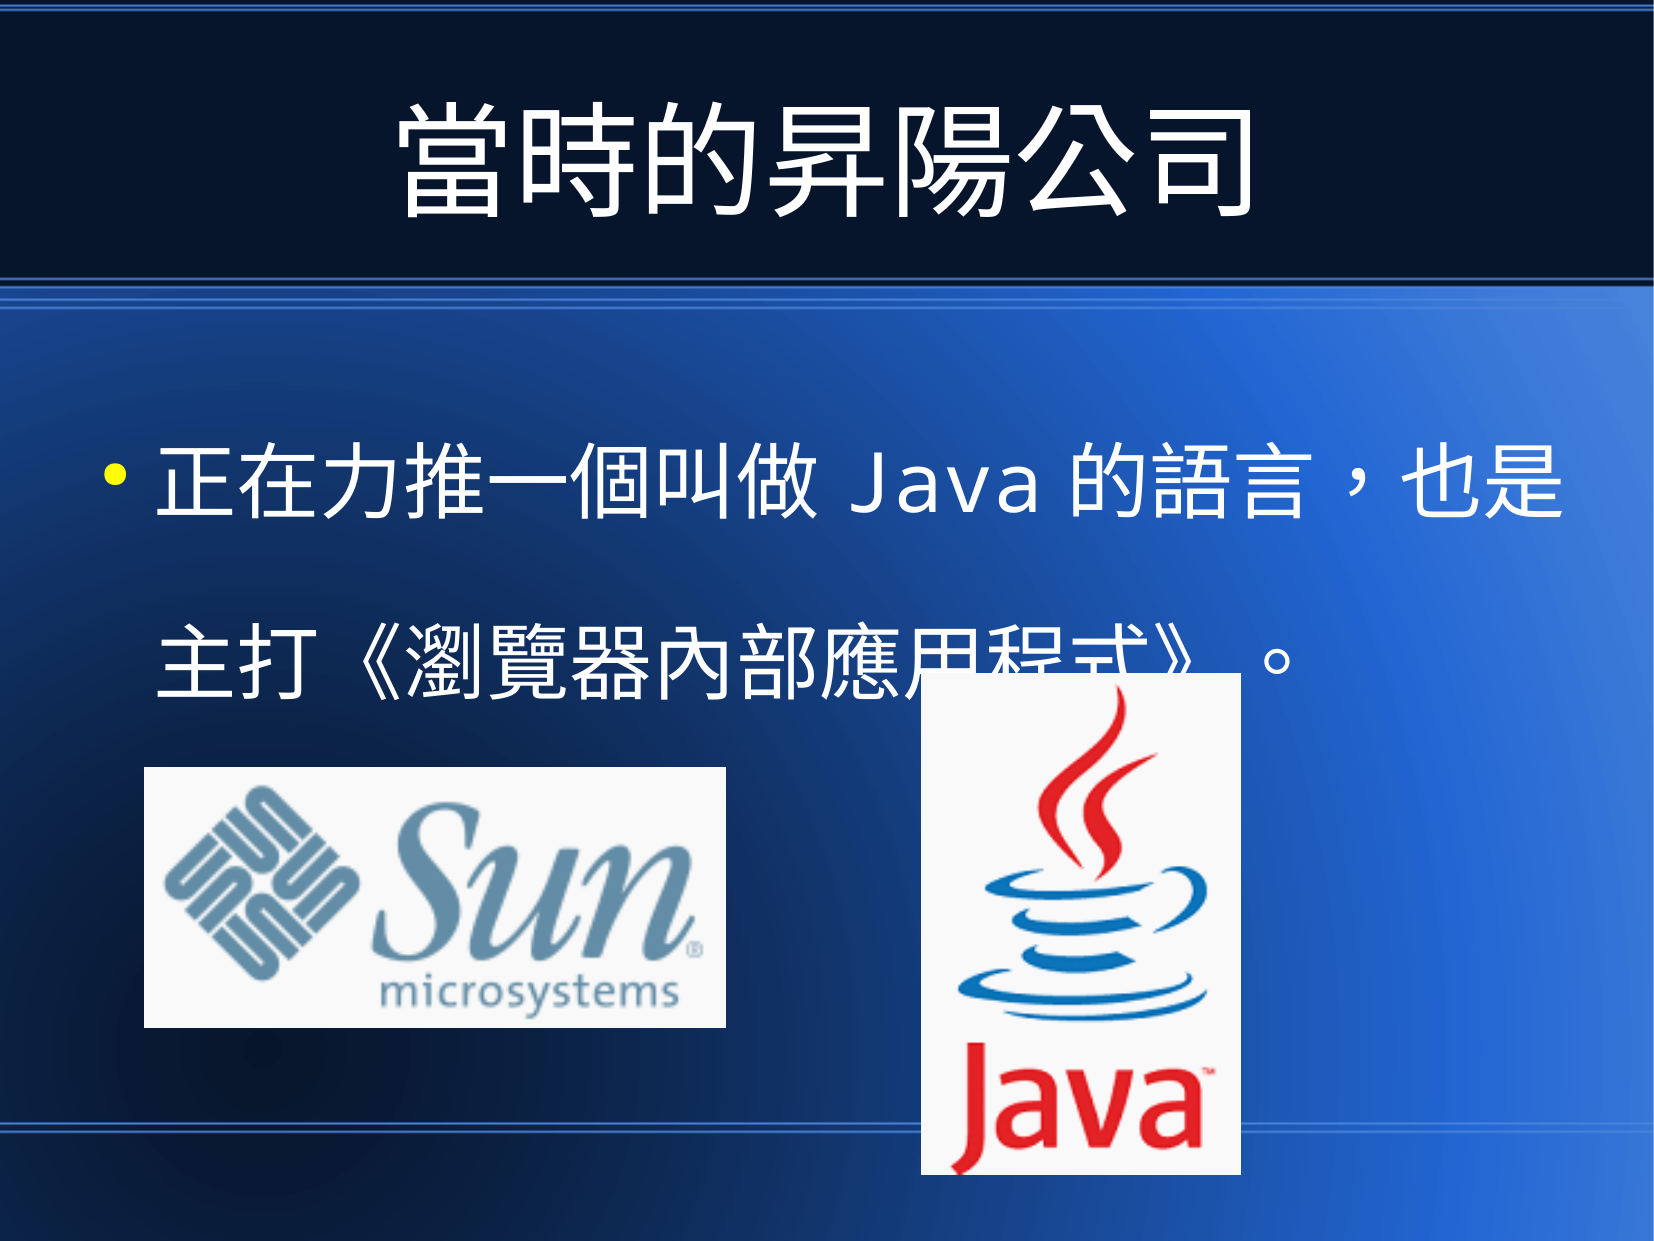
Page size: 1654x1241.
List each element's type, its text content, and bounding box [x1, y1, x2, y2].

title 當時的昇陽公司 [82, 49, 1571, 257]
picture [921, 673, 1241, 1175]
picture [144, 767, 726, 1028]
picture [0, 0, 1654, 1241]
list 正在力推一個叫做Java的語言，也是主打《瀏覽器內部應用程式》。 [82, 355, 1571, 1241]
